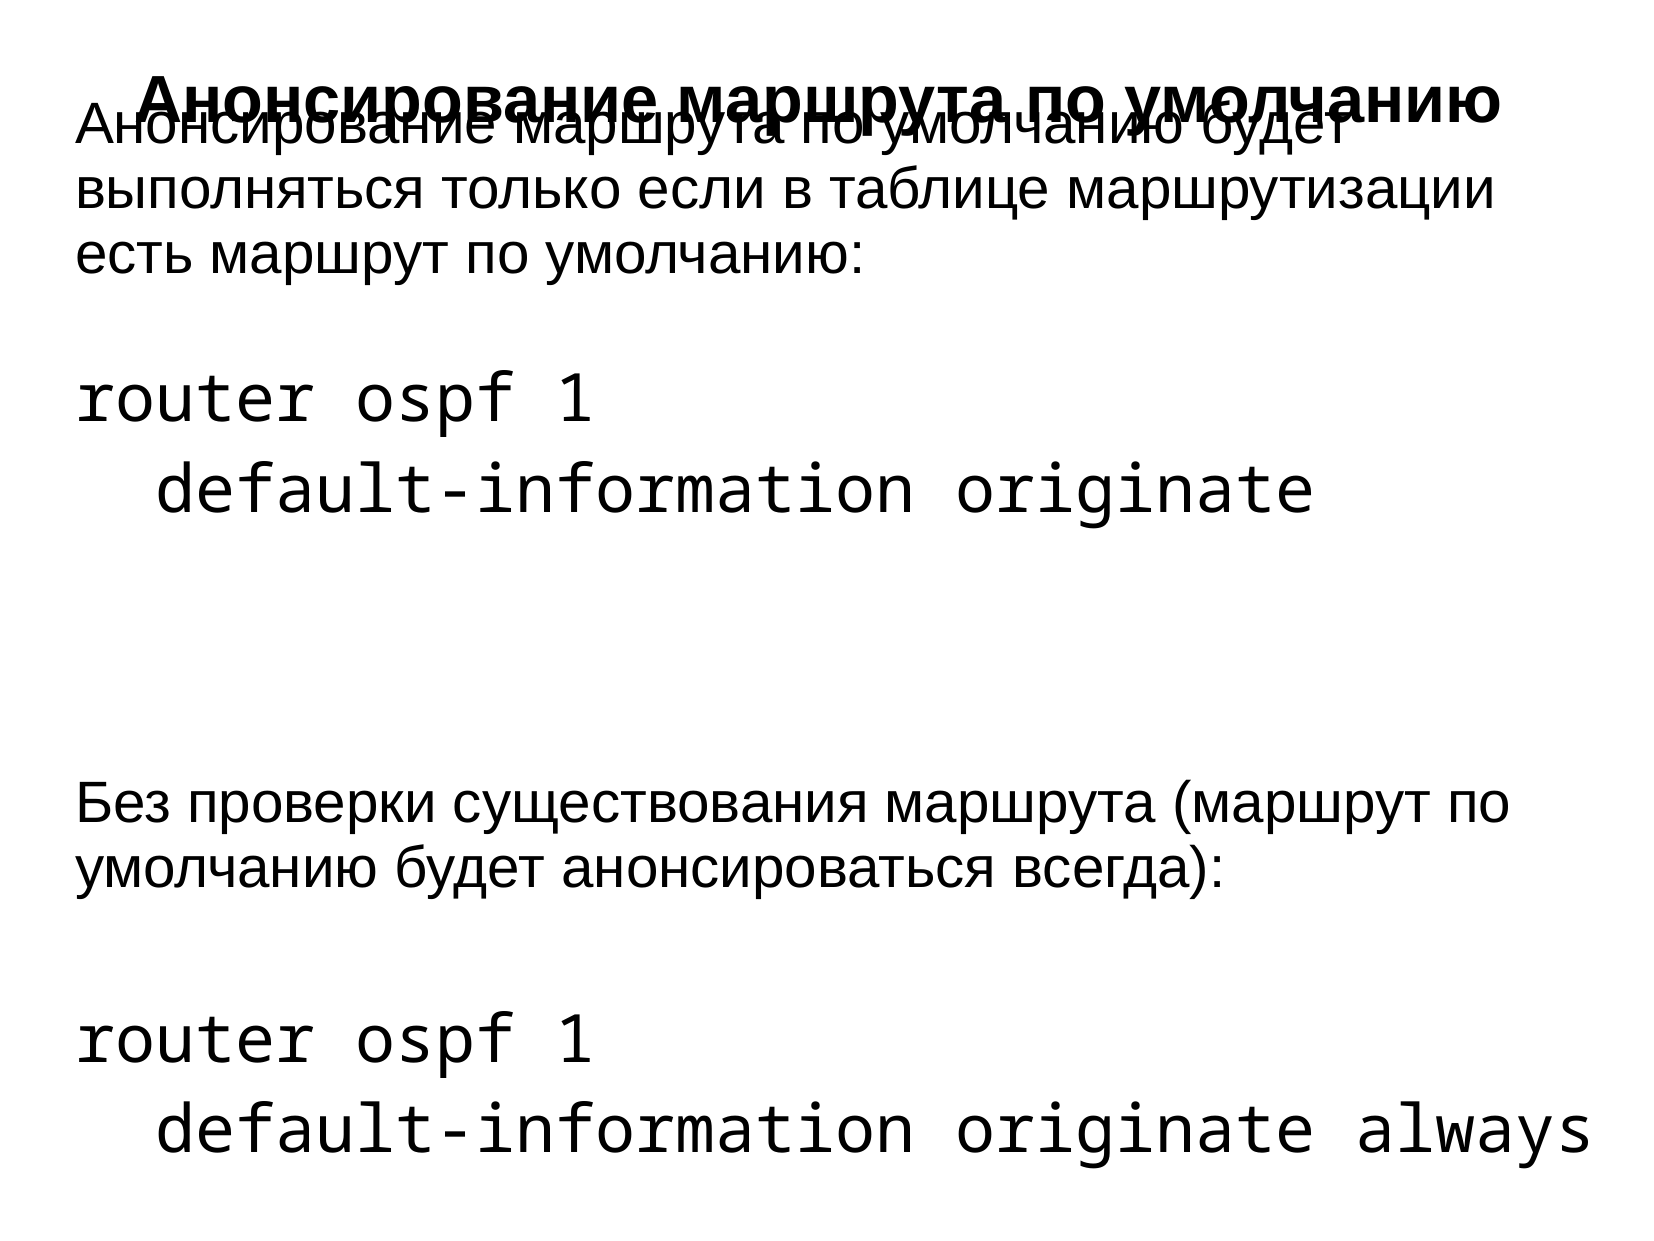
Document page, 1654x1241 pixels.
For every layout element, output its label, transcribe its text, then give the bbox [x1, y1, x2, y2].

subtitle Анонсирование маршрута по умолчанию будет выполняться только если в таблице маршрутизации есть маршрут по умолчанию: router ospf 1 default-information originate Без проверки существования маршрута (маршрут по умолчанию будет анонсироваться всегда): router ospf 1 default-information originate always [75, 185, 1613, 1168]
title Анонсирование маршрута по умолчанию [75, 37, 1564, 169]
